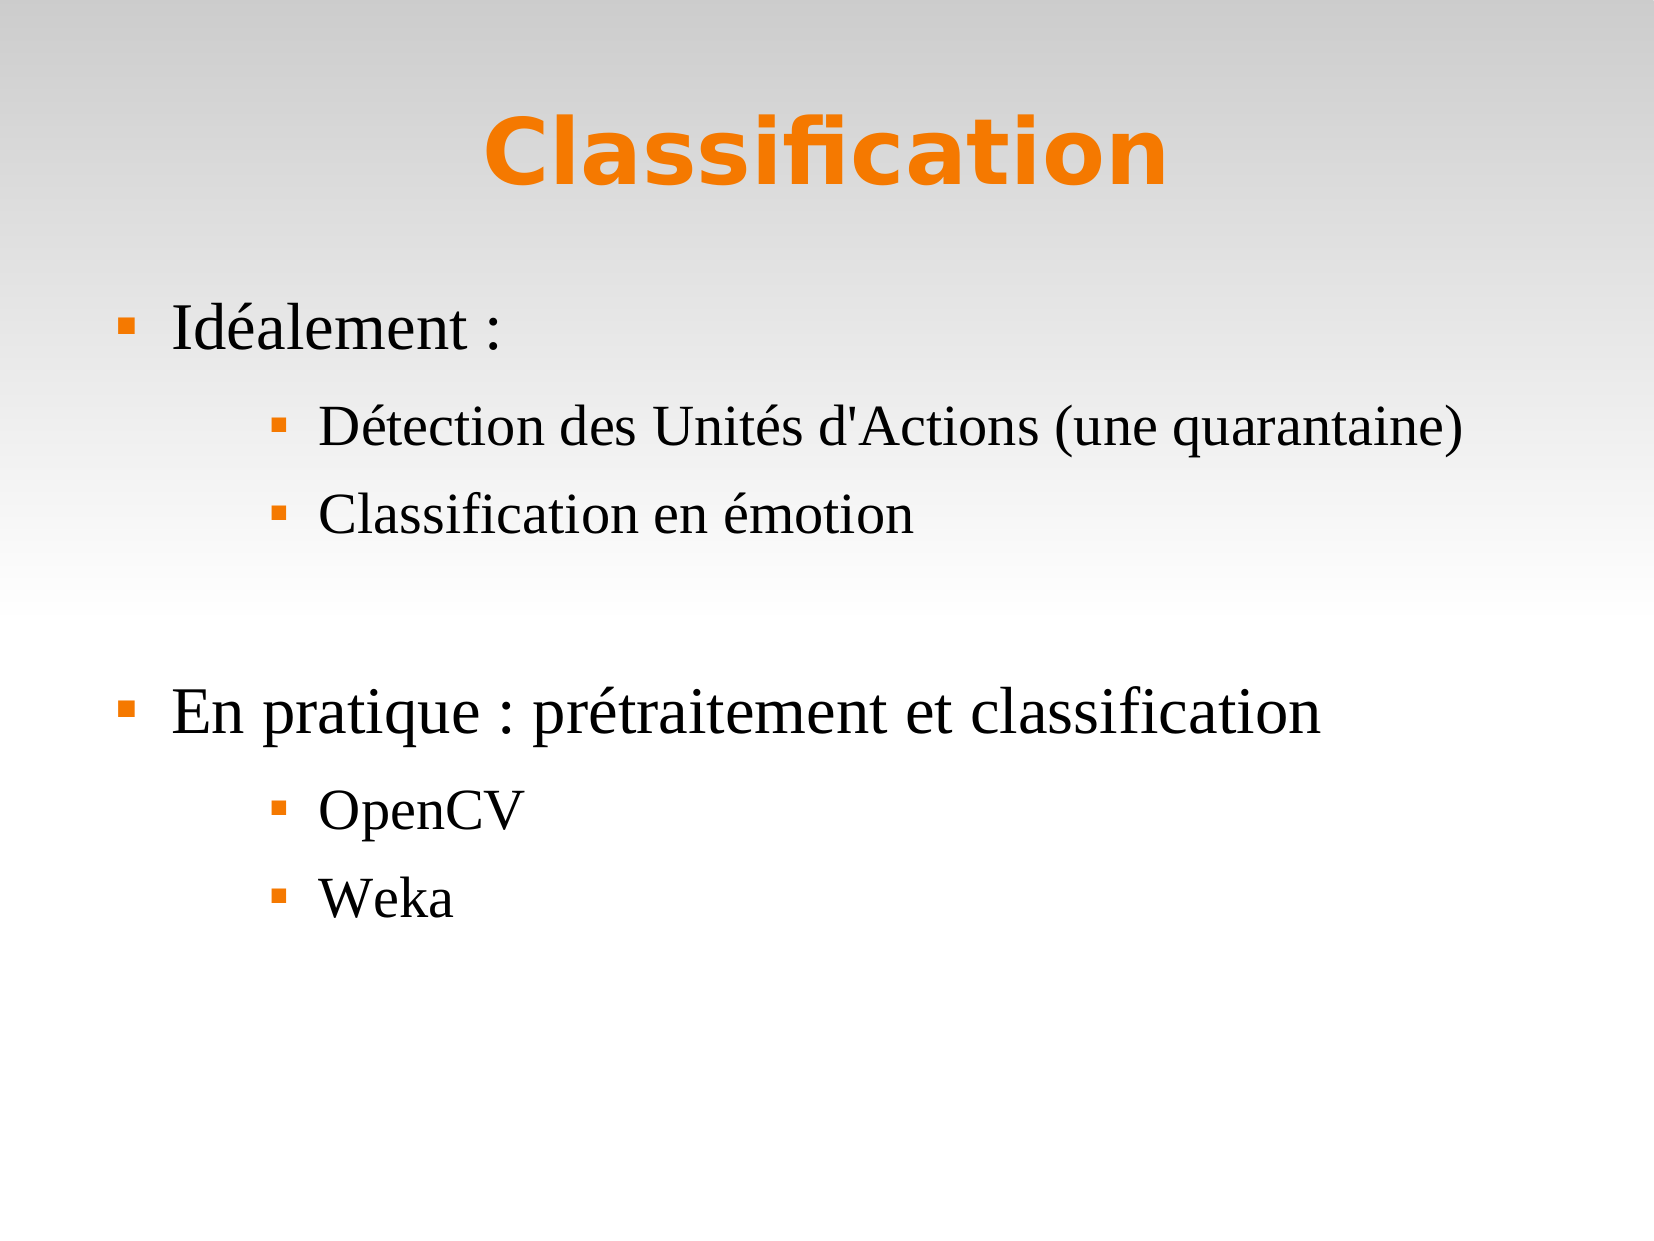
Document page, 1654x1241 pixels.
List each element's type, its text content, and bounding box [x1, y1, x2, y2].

title Classification [82, 49, 1571, 257]
list Idéalement : Détection des Unités d'Actions (une quarantaine) Classification en émotion En pratique : prétraitement et classification OpenCV Weka [82, 290, 1571, 1109]
